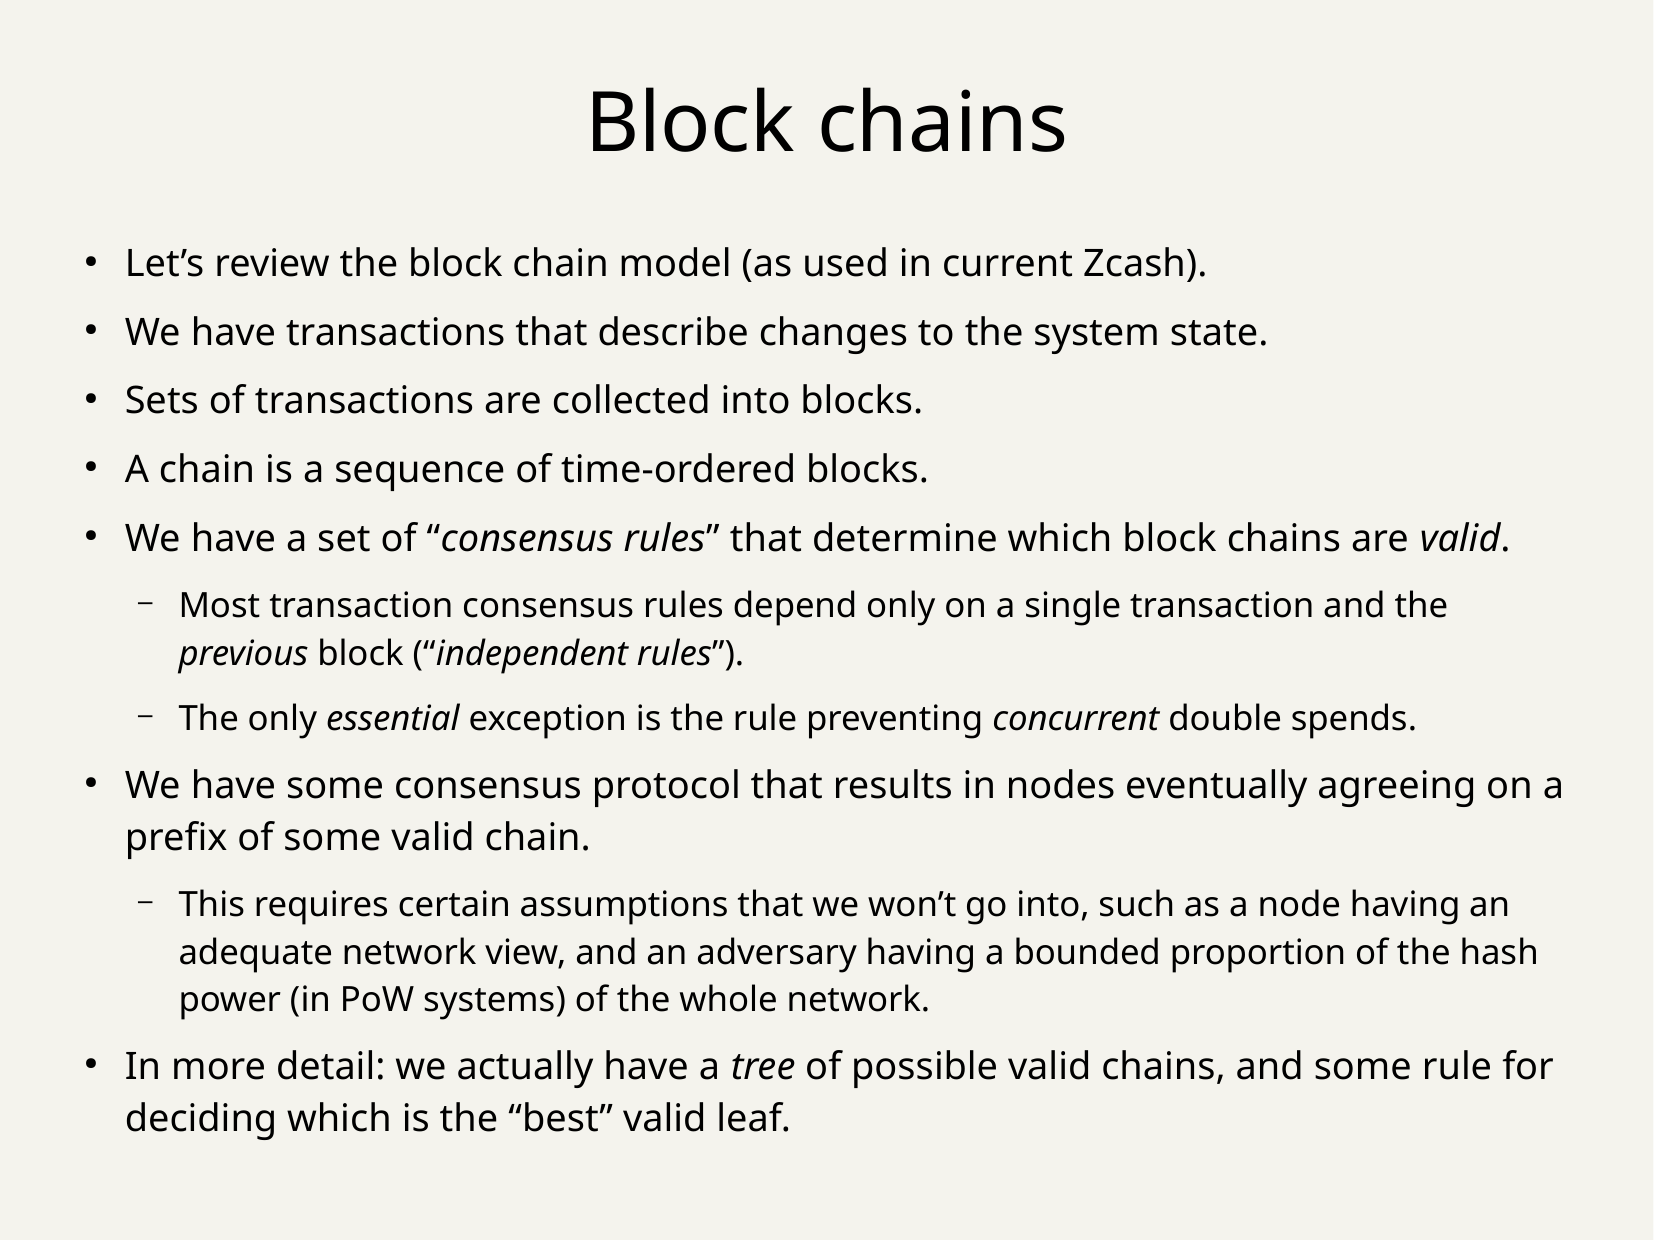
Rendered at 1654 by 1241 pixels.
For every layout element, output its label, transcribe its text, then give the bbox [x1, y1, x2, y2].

list Let’s review the block chain model (as used in current Zcash). We have transactions that describe changes to the system state. Sets of transactions are collected into blocks. A chain is a sequence of time-ordered blocks. We have a set of “consensus rules” that determine which block chains are valid. Most transaction consensus rules depend only on a single transaction and the previous block (“independent rules”). The only essential exception is the rule preventing concurrent double spends. We have some consensus protocol that results in nodes eventually agreeing on a prefix of some valid chain. This requires certain assumptions that we won’t go into, such as a node having an adequate network view, and an adversary having a bounded proportion of the hash power (in PoW systems) of the whole network. In more detail: we actually have a tree of possible valid chains, and some rule for deciding which is the “best” valid leaf. [70, 236, 1571, 1146]
title Block chains [82, 49, 1571, 189]
